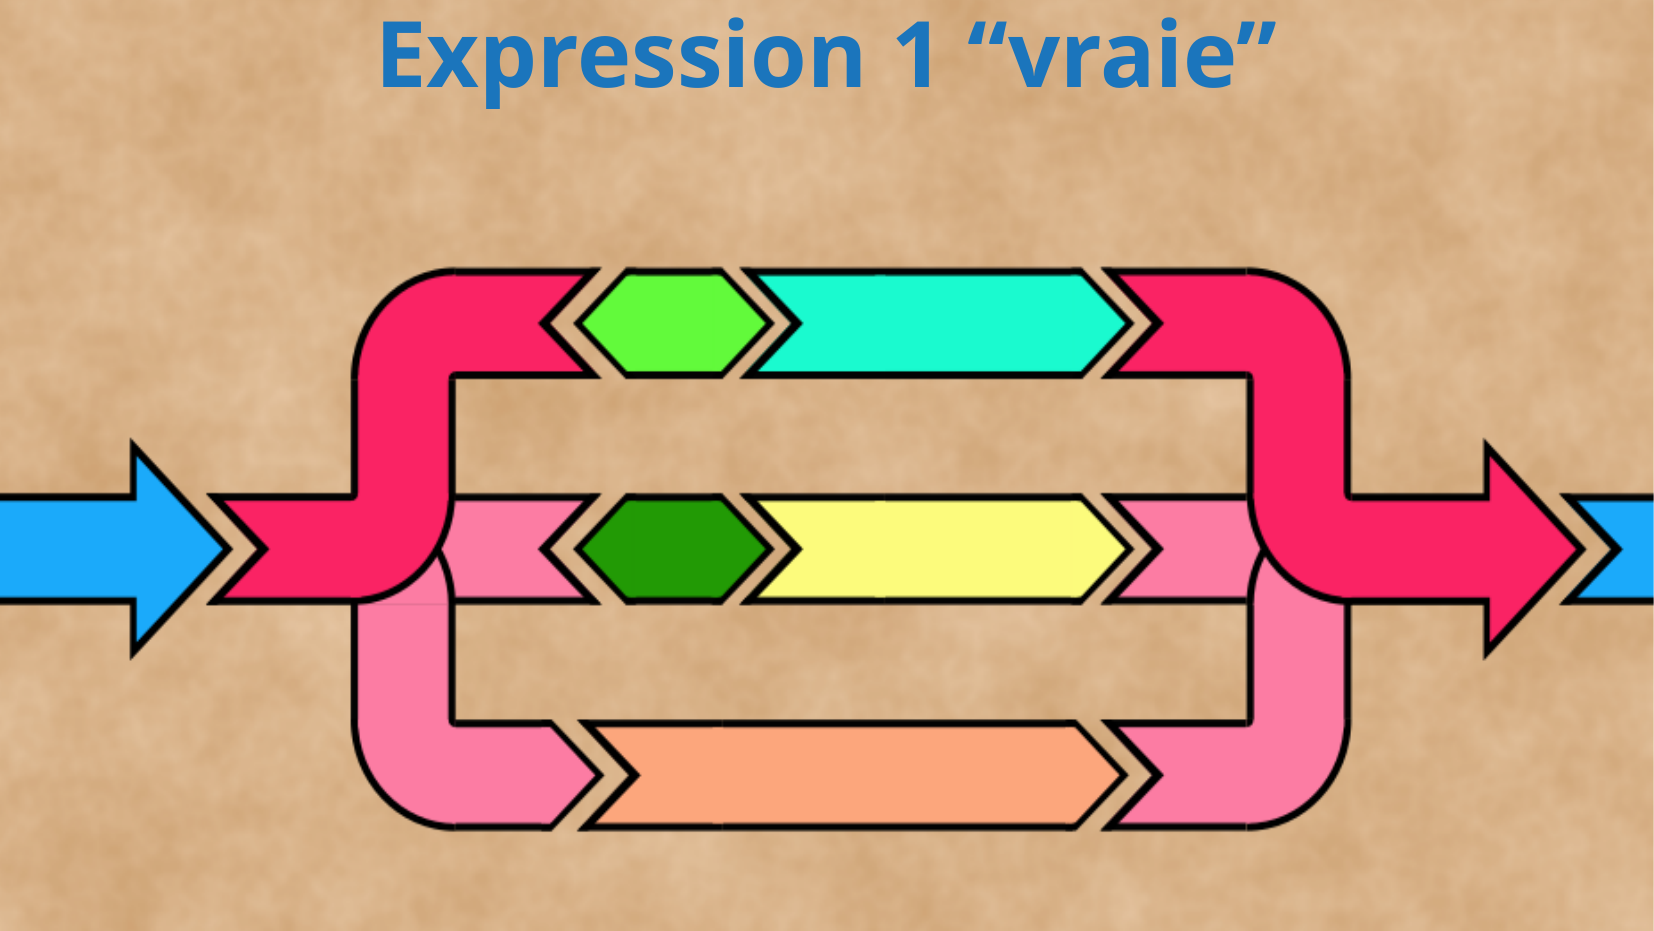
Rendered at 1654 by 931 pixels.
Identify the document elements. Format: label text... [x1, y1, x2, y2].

title Expression 1 “vraie” [82, 13, 1571, 216]
picture [0, 0, 1654, 931]
